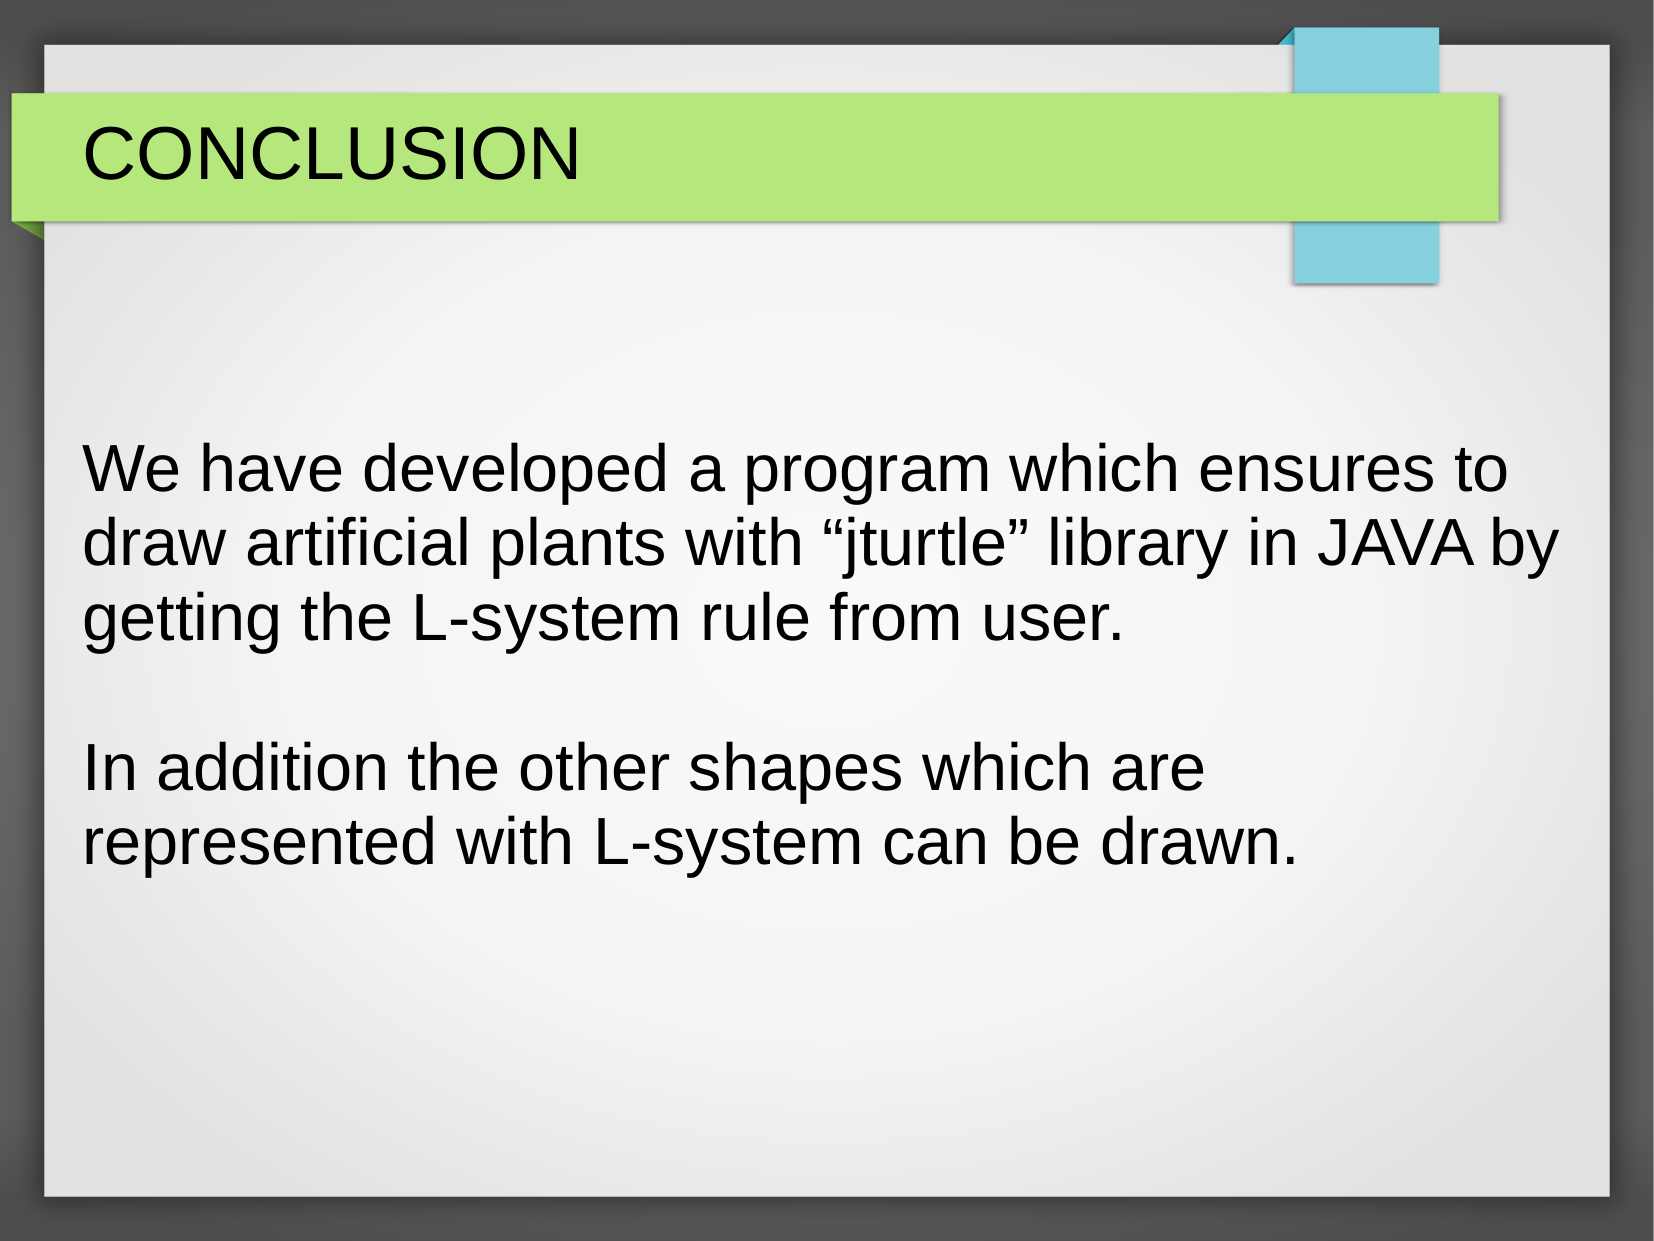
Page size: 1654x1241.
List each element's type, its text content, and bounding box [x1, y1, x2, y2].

subtitle We have developed a program which ensures to draw artificial plants with “jturtle” library in JAVA by getting the L-system rule from user. In addition the other shapes which are represented with L-system can be drawn. [82, 295, 1571, 1015]
picture [0, 0, 1654, 1241]
title CONCLUSION [82, 94, 1264, 213]
